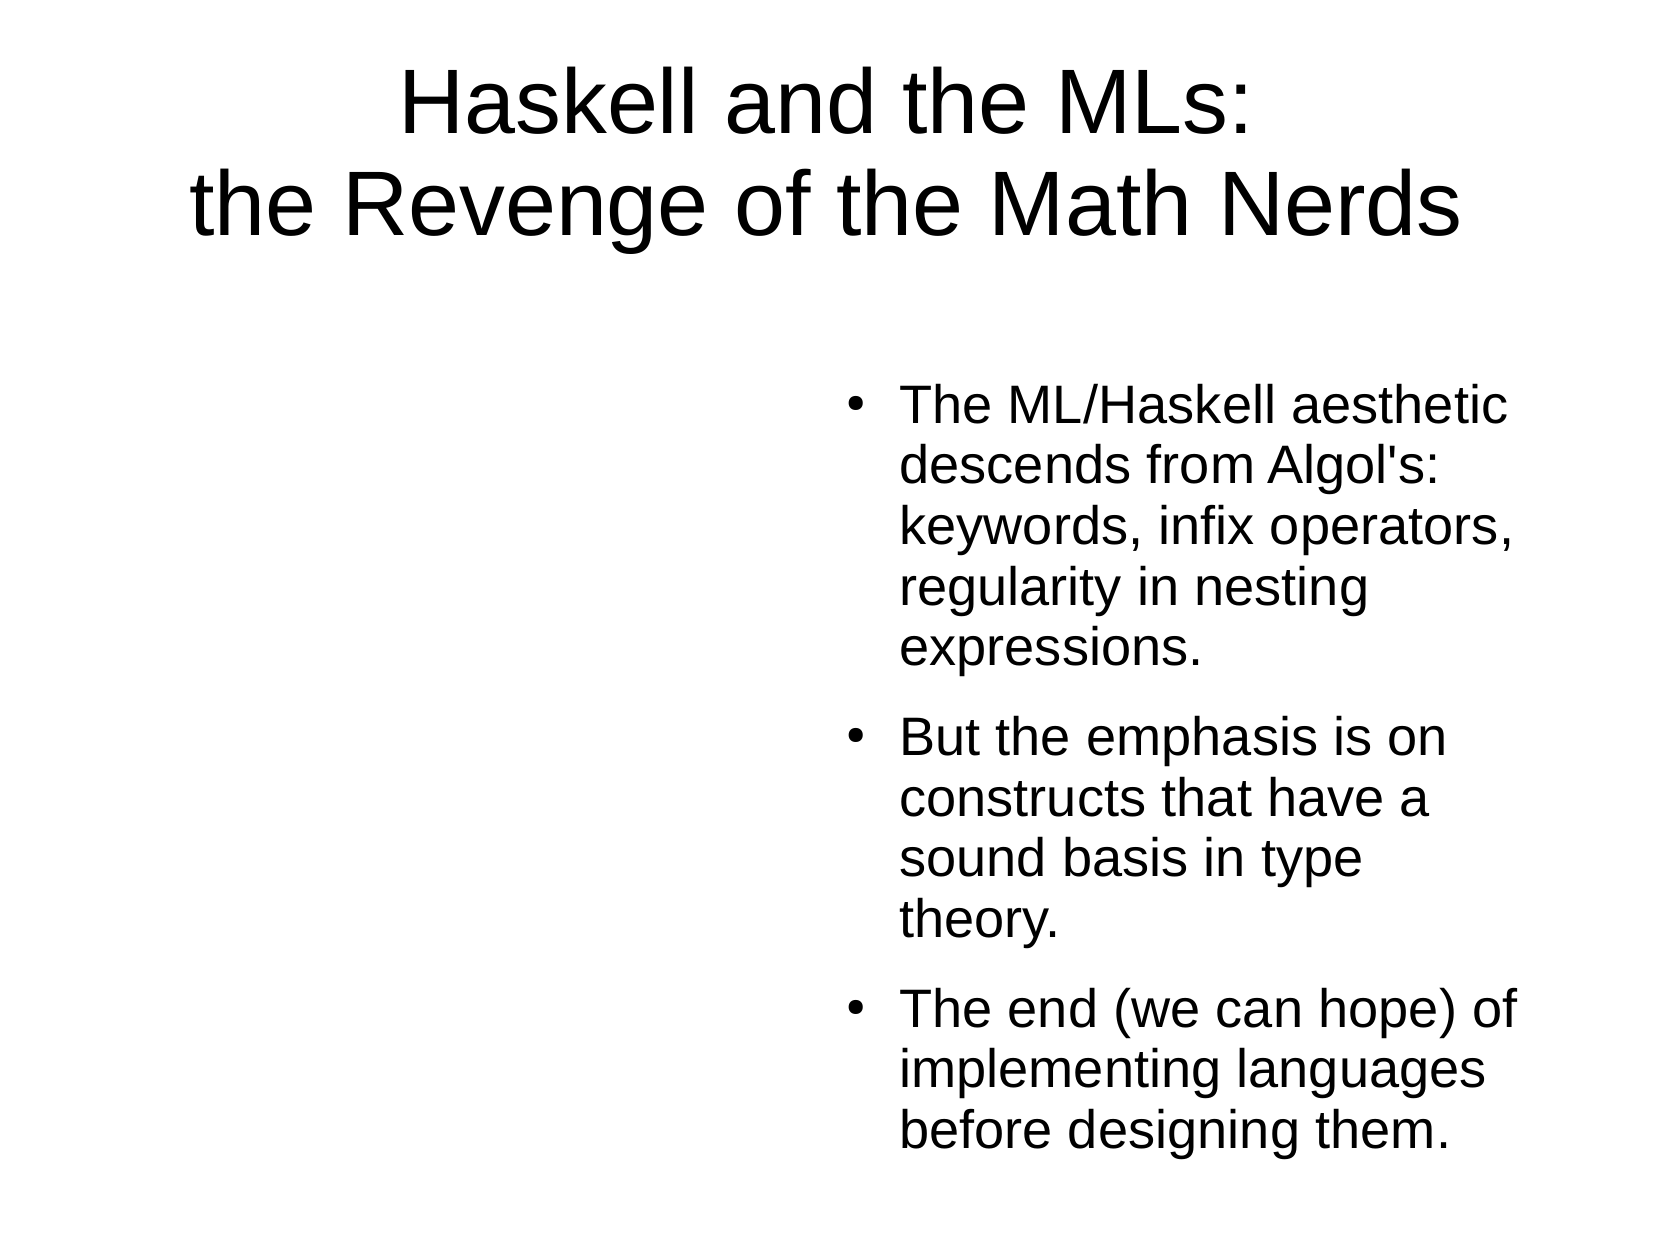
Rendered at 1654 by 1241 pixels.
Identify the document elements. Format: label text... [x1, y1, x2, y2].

title Haskell and the MLs: the Revenge of the Math Nerds [82, 49, 1571, 257]
list The ML/Haskell aesthetic descends from Algol's: keywords, infix operators, regularity in nesting expressions. But the emphasis is on constructs that have a sound basis in type theory. The end (we can hope) of implementing languages before designing them. [828, 374, 1539, 1241]
